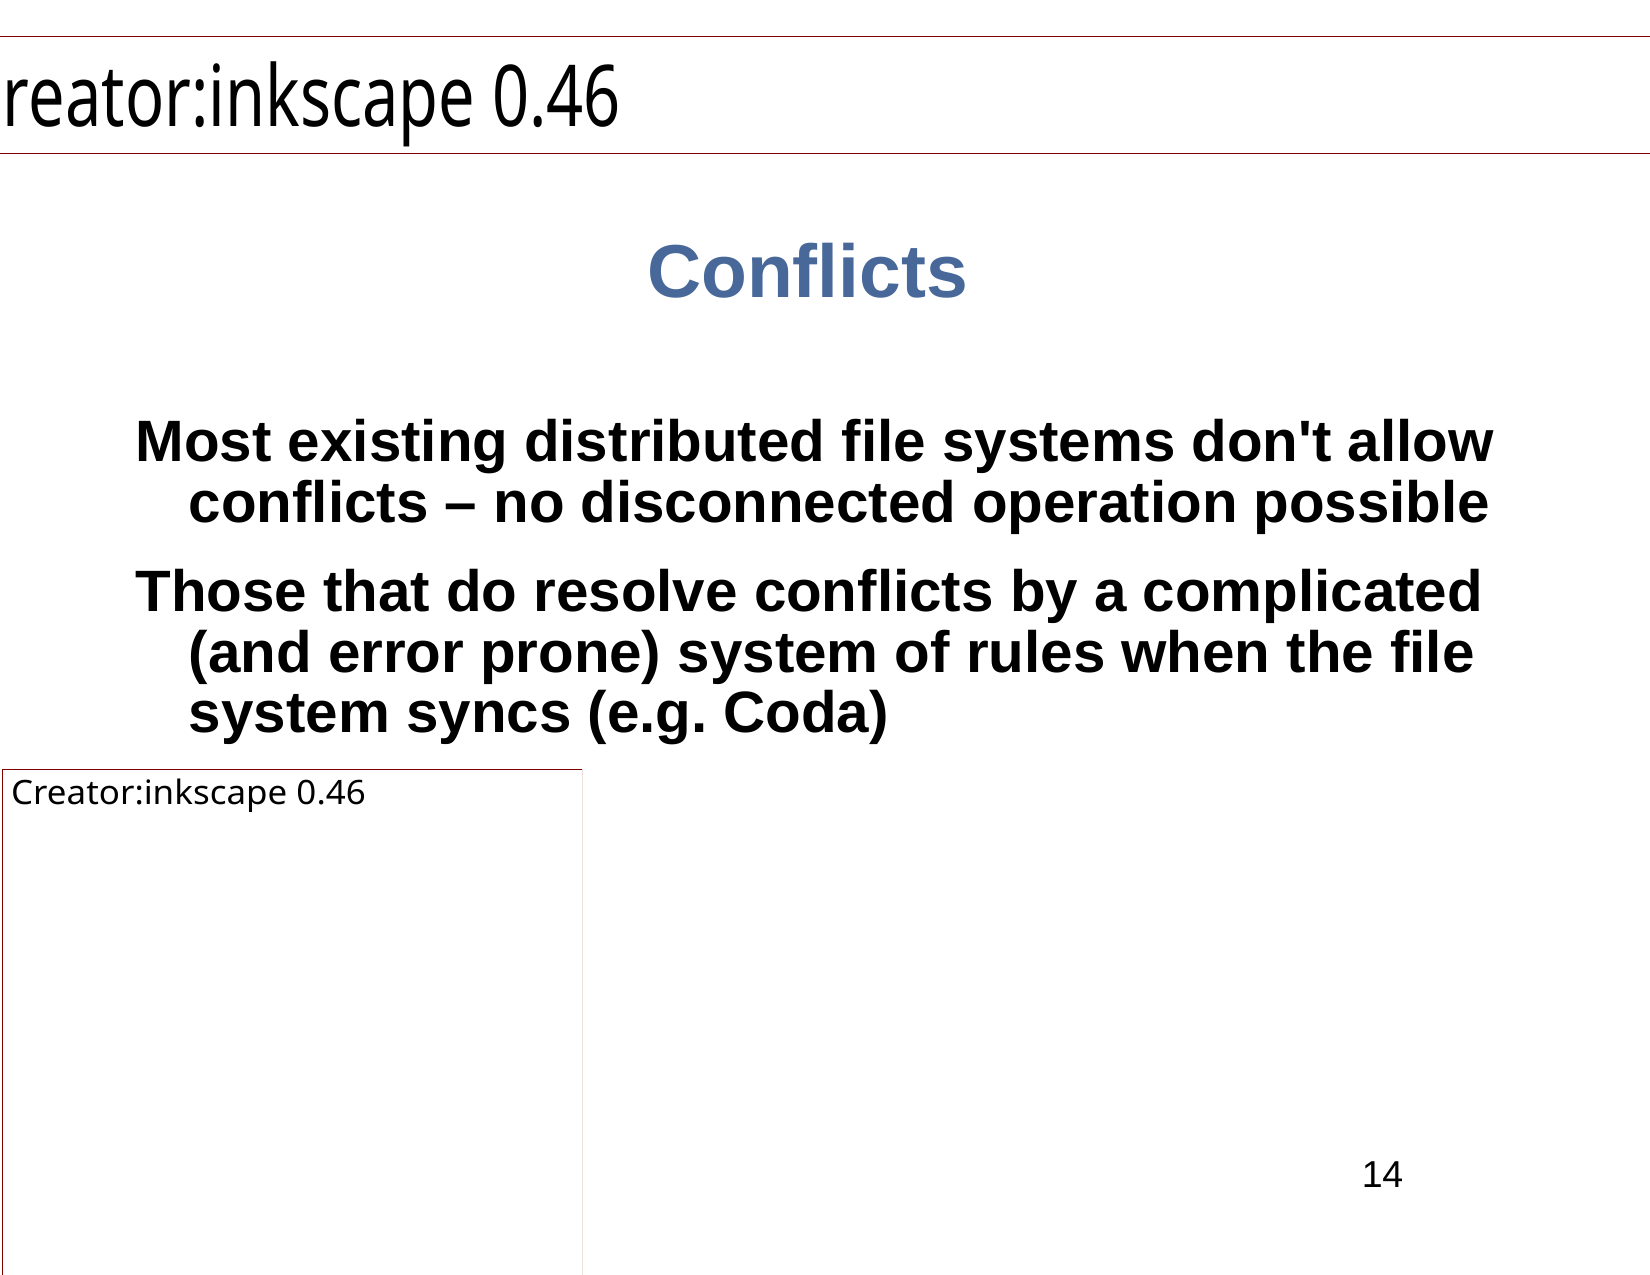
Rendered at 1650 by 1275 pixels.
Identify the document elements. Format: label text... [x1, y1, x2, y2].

list Most existing distributed file systems don't allow conflicts – no disconnected operation possible Those that do resolve conflicts by a complicated (and error prone) system of rules when the file system syncs (e.g. Coda) [118, 413, 1498, 1126]
title Conflicts [118, 177, 1498, 371]
